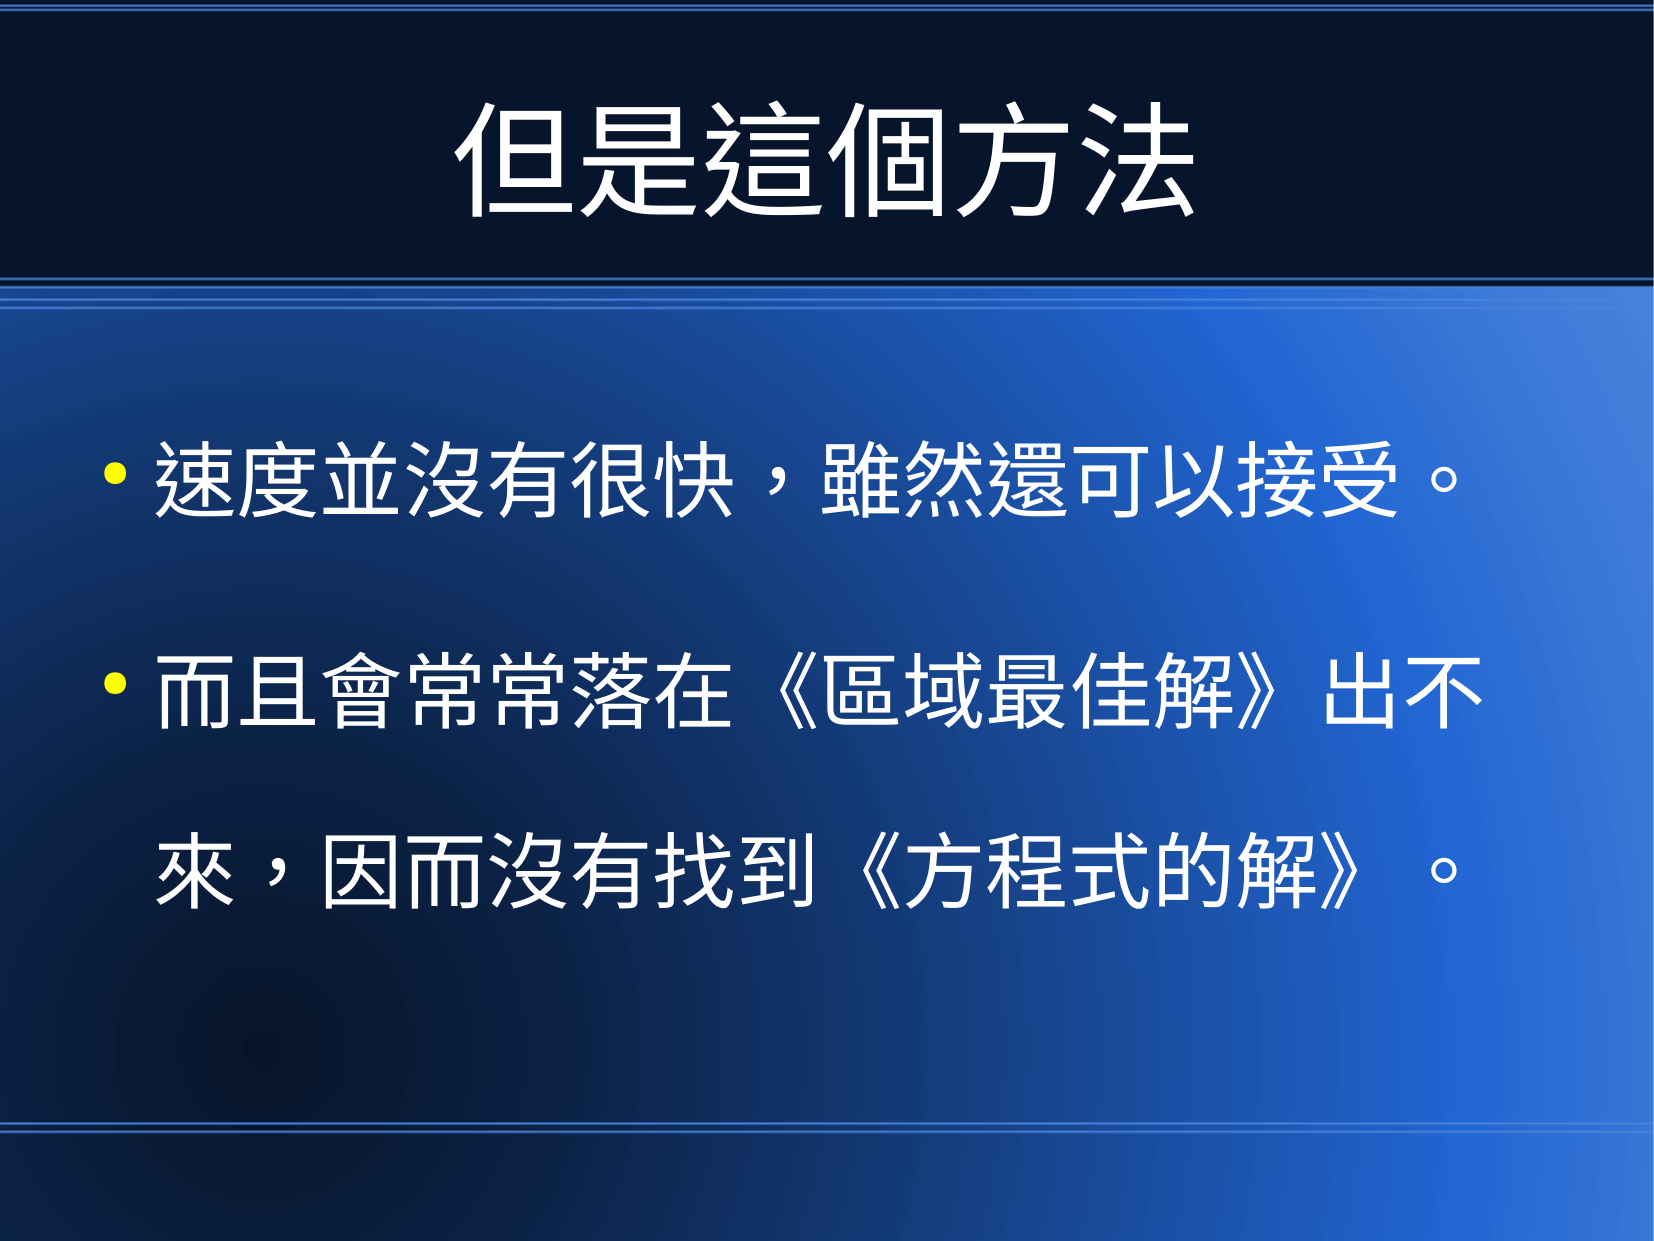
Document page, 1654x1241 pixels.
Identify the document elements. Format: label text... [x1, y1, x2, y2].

picture [0, 0, 1654, 1241]
list 速度並沒有很快，雖然還可以接受。 而且會常常落在《區域最佳解》出不來，因而沒有找到《方程式的解》。 [82, 355, 1571, 1241]
title 但是這個方法 [82, 49, 1571, 257]
